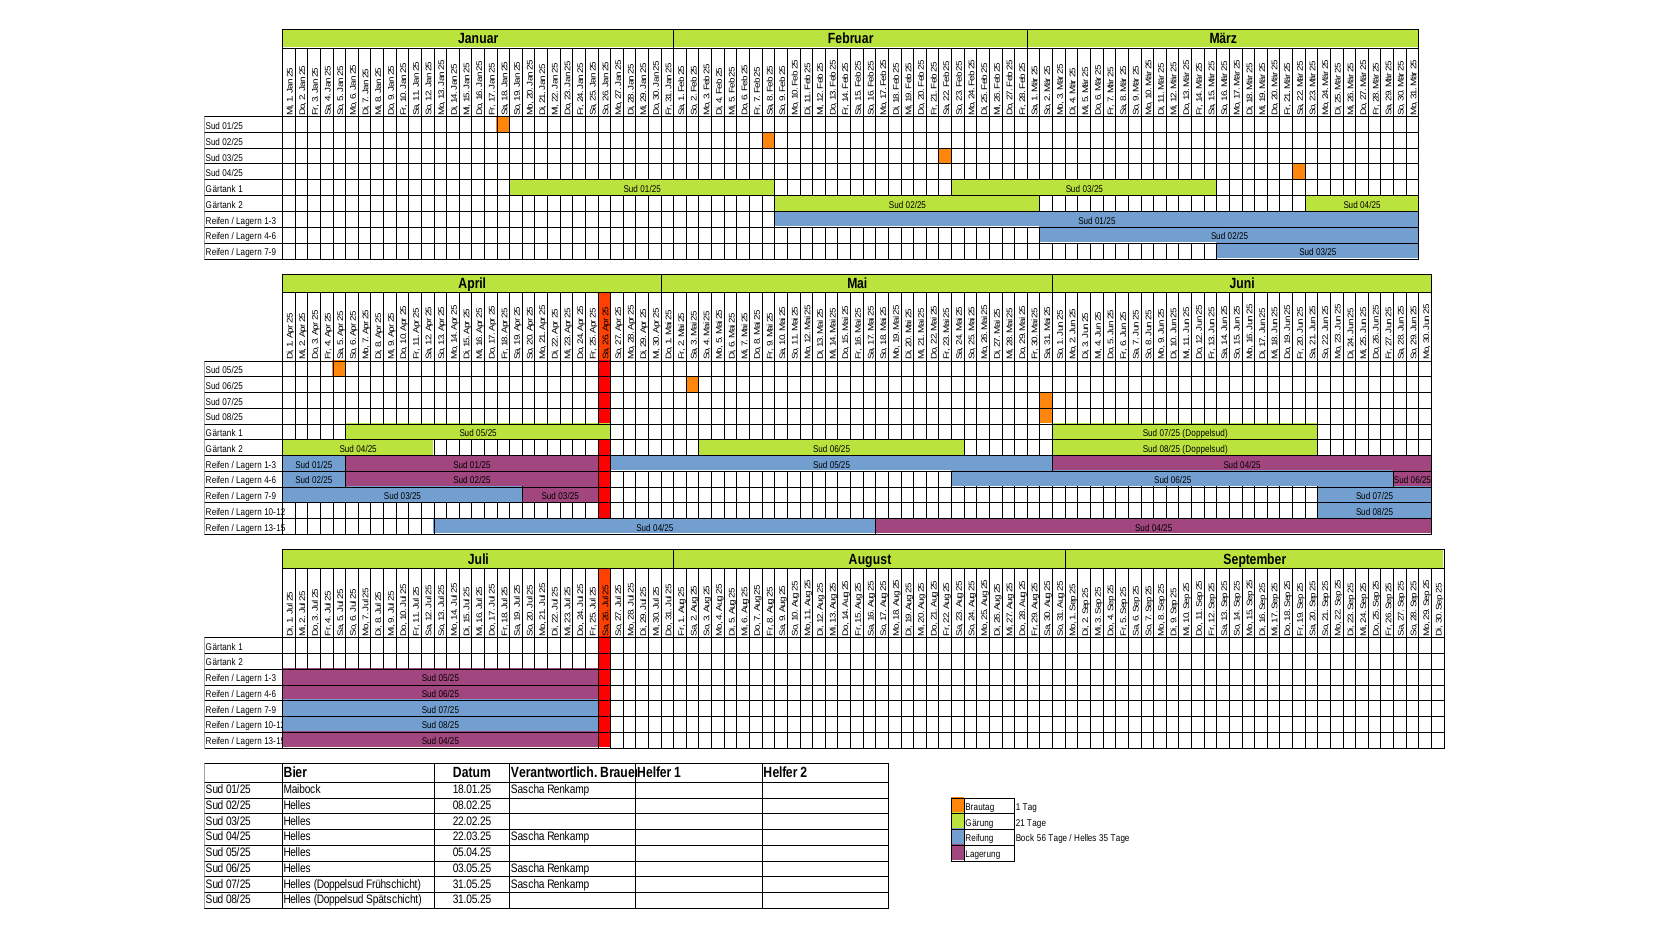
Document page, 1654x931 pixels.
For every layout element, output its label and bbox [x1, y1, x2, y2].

chart [204, 29, 1447, 911]
